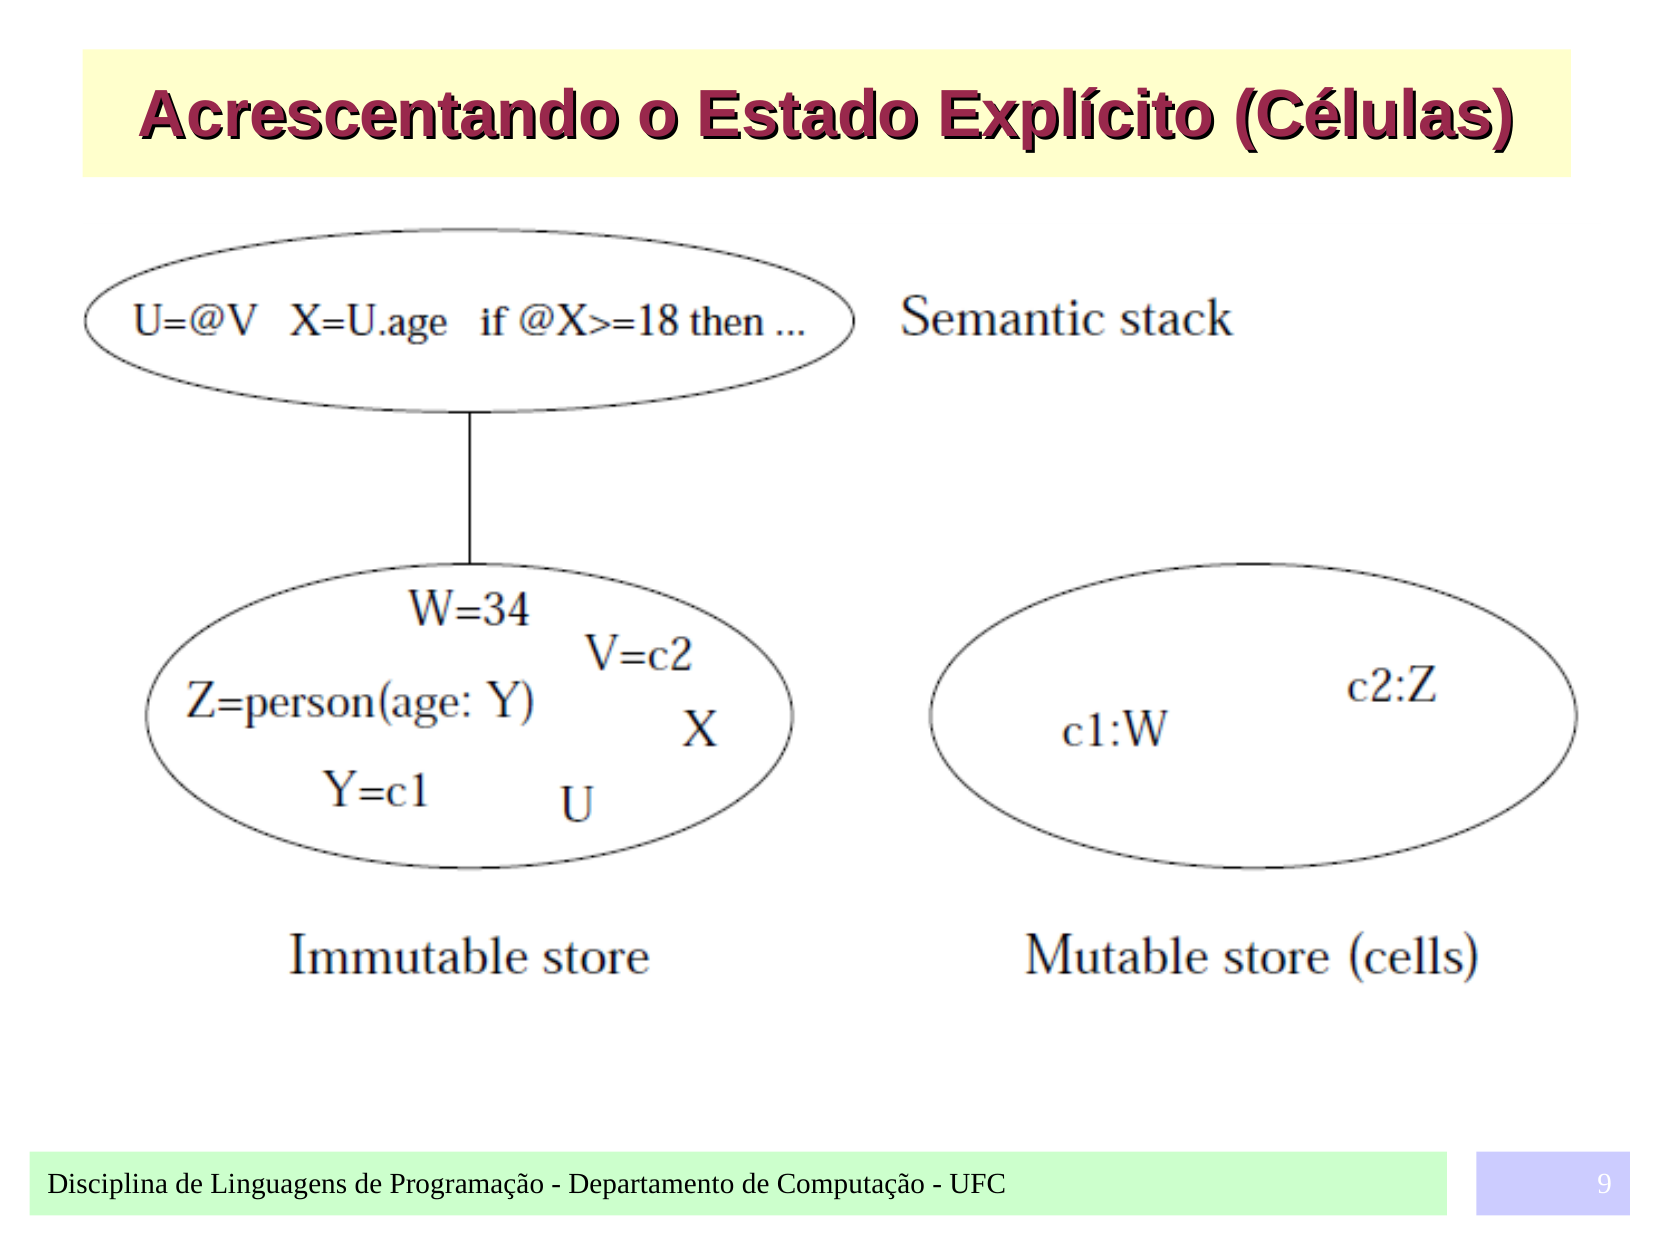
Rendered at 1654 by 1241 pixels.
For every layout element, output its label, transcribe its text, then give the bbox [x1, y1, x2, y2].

picture [83, 222, 1601, 1010]
title Acrescentando o Estado Explícito (Células) [82, 49, 1571, 178]
